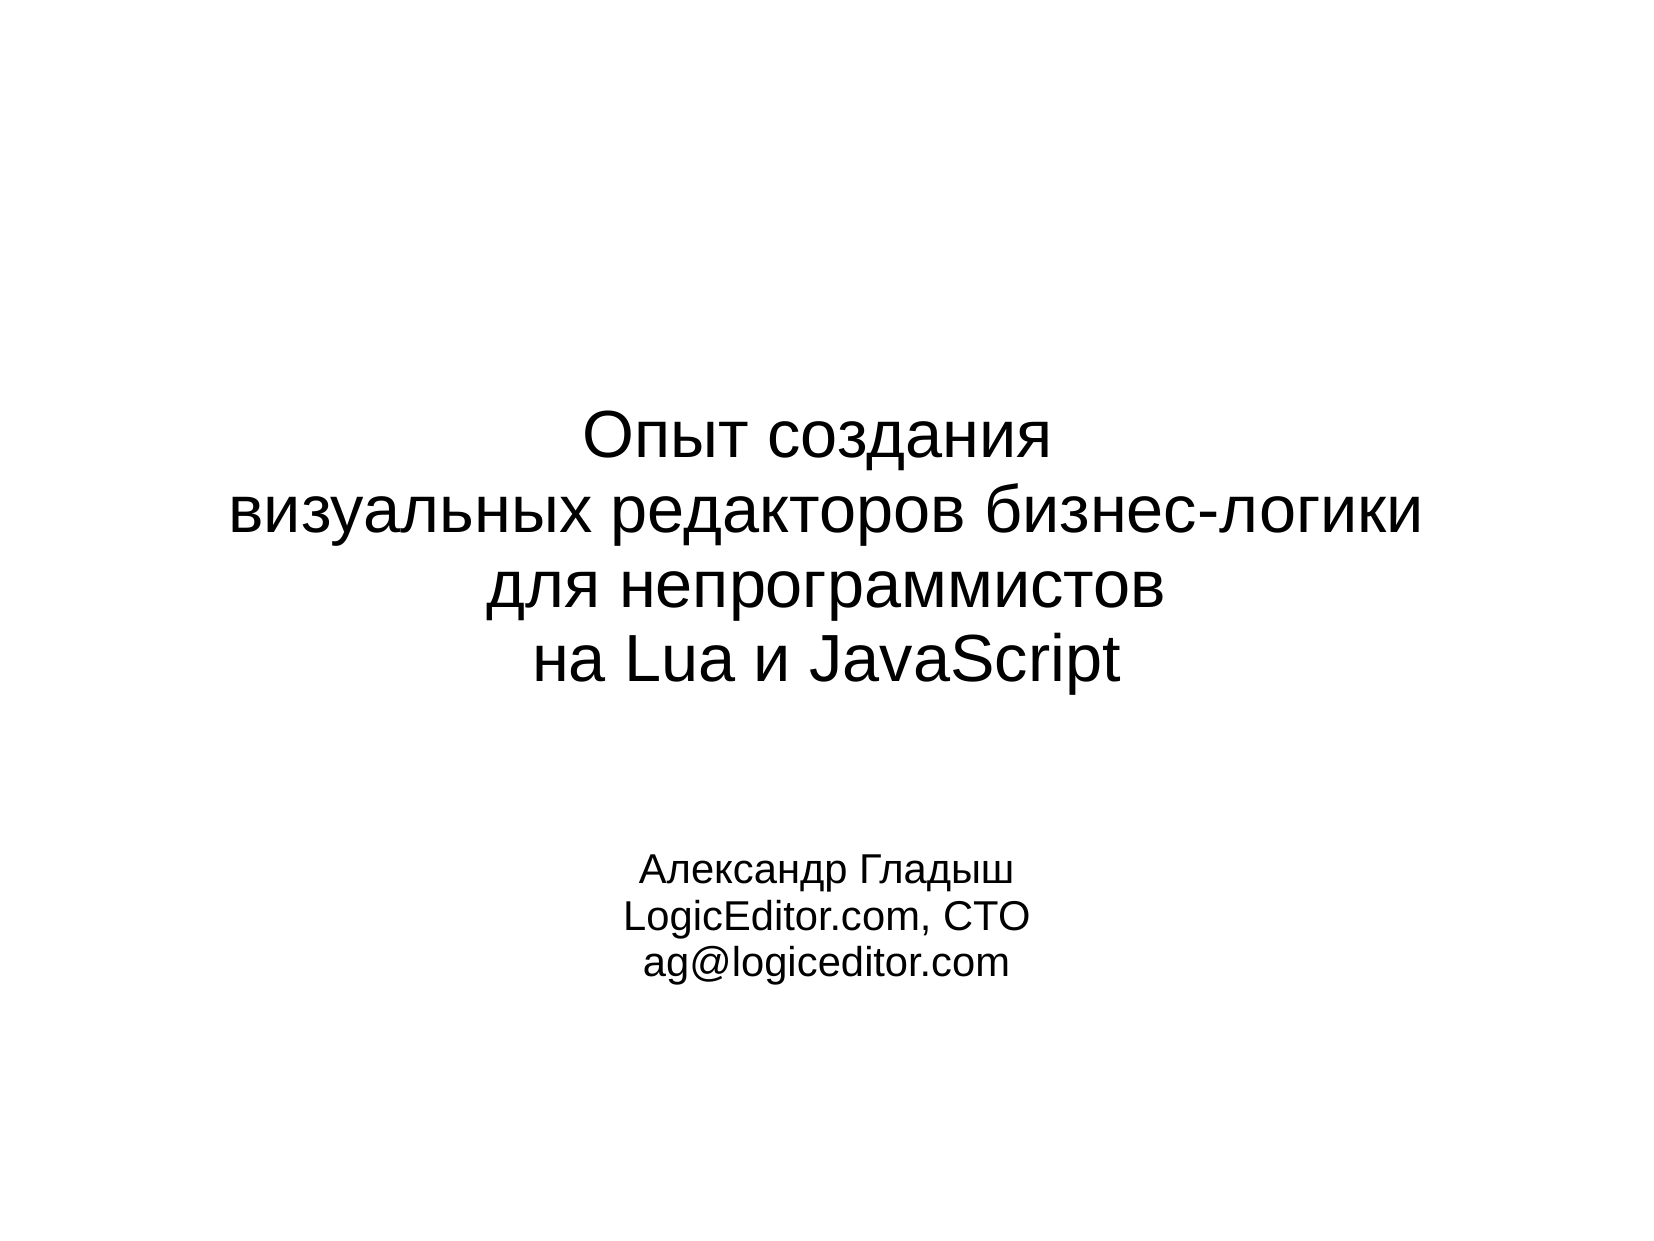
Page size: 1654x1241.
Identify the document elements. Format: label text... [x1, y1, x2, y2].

subtitle Опыт создания визуальных редакторов бизнес-логики для непрограммистов на Lua и JavaScript Александр Гладыш LogicEditor.com, CTO ag@logiceditor.com [82, 49, 1571, 1109]
